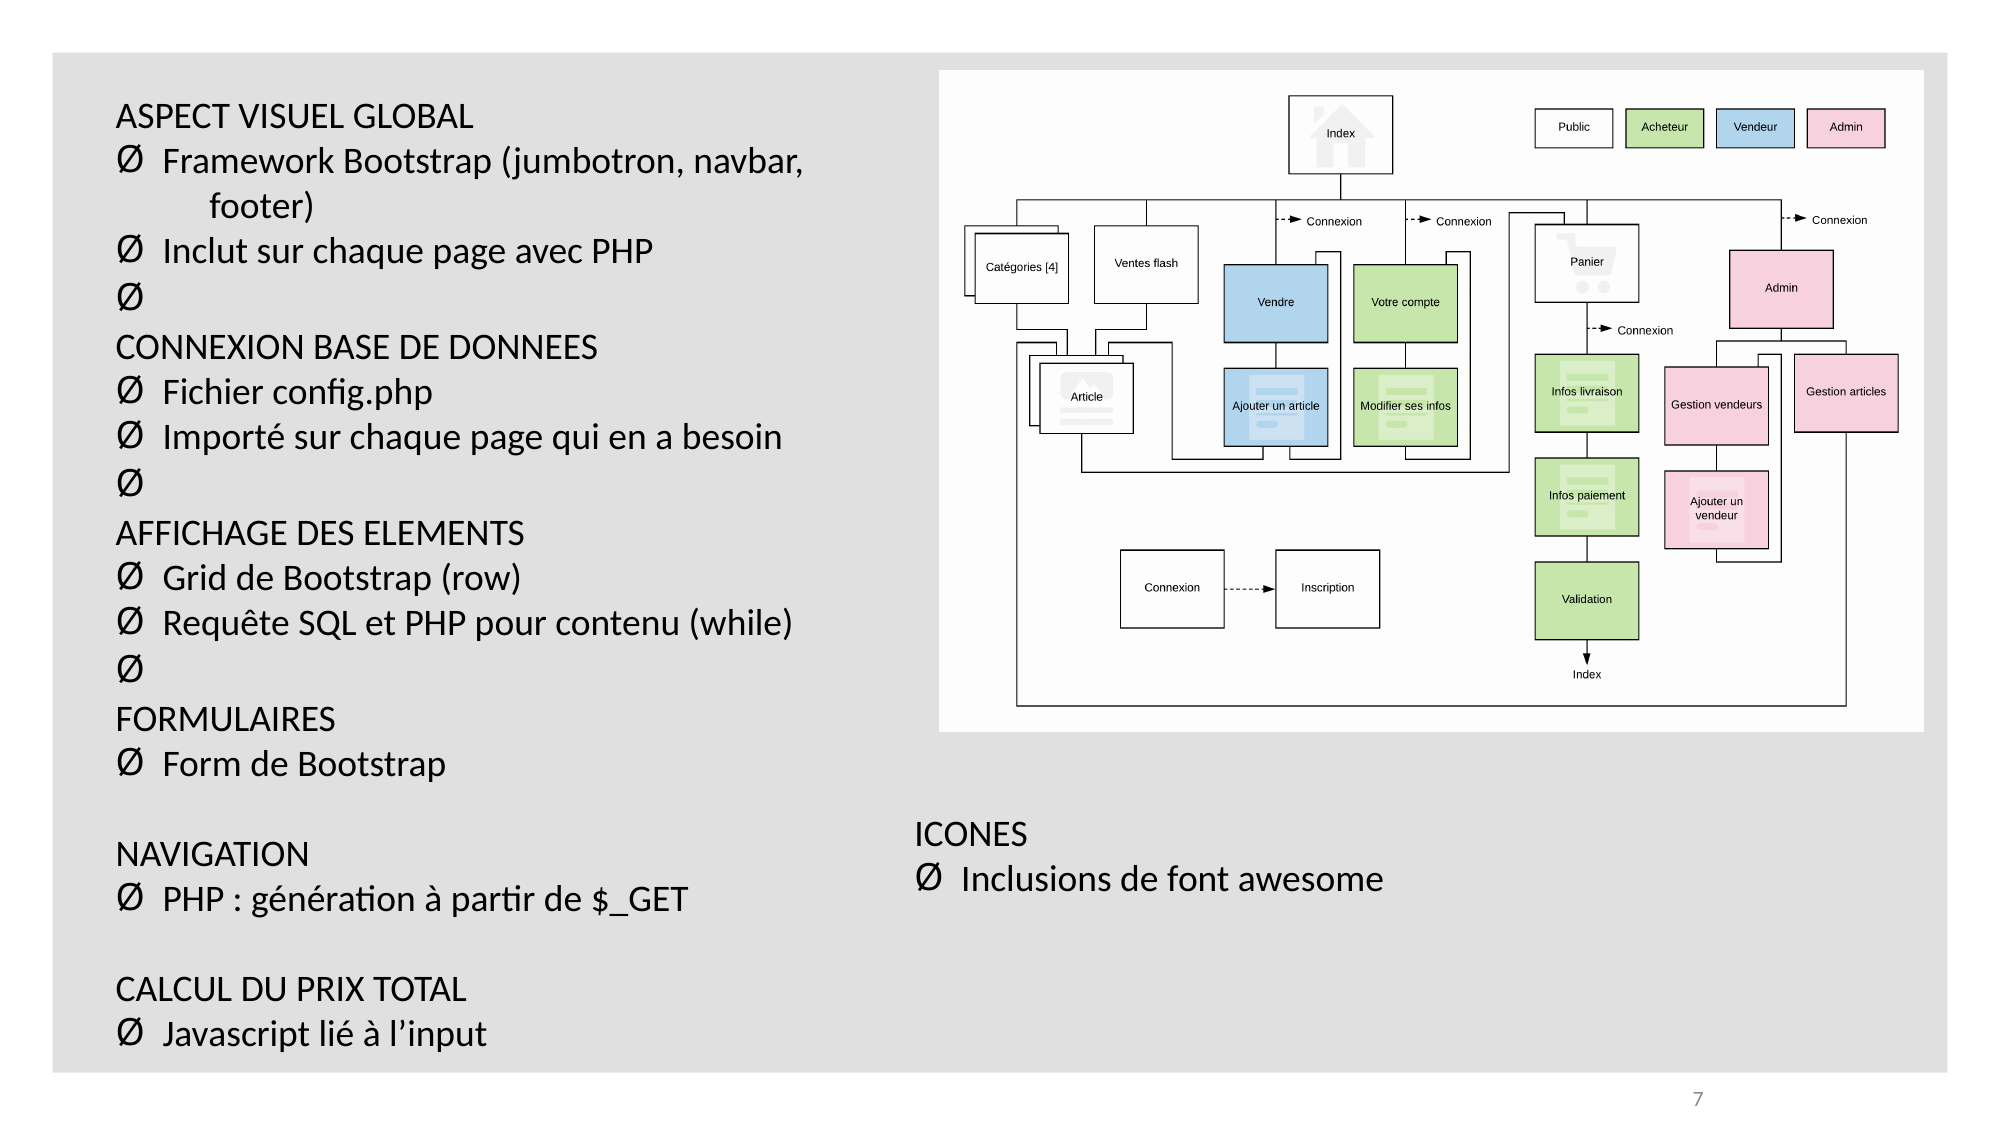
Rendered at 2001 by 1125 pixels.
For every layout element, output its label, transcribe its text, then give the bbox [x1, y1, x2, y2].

picture [939, 70, 1924, 732]
text_box 9 [1677, 1075, 1863, 1121]
text_box ICONES Inclusions de font awesome [899, 801, 1899, 906]
text_box [53, 53, 1947, 1073]
text_box ASPECT VISUEL GLOBAL Framework Bootstrap (jumbotron, navbar, footer) Inclut sur chaque page avec PHP CONNEXION BASE DE DONNEES Fichier config.php Importé sur chaque page qui en a besoin AFFICHAGE DES ELEMENTS Grid de Bootstrap (row) Requête SQL et PHP pour contenu (while) FORMULAIRES Form de Bootstrap NAVIGATION PHP : génération à partir de $_GET CALCUL DU PRIX TOTAL Javascript lié à l’input [100, 83, 849, 1053]
